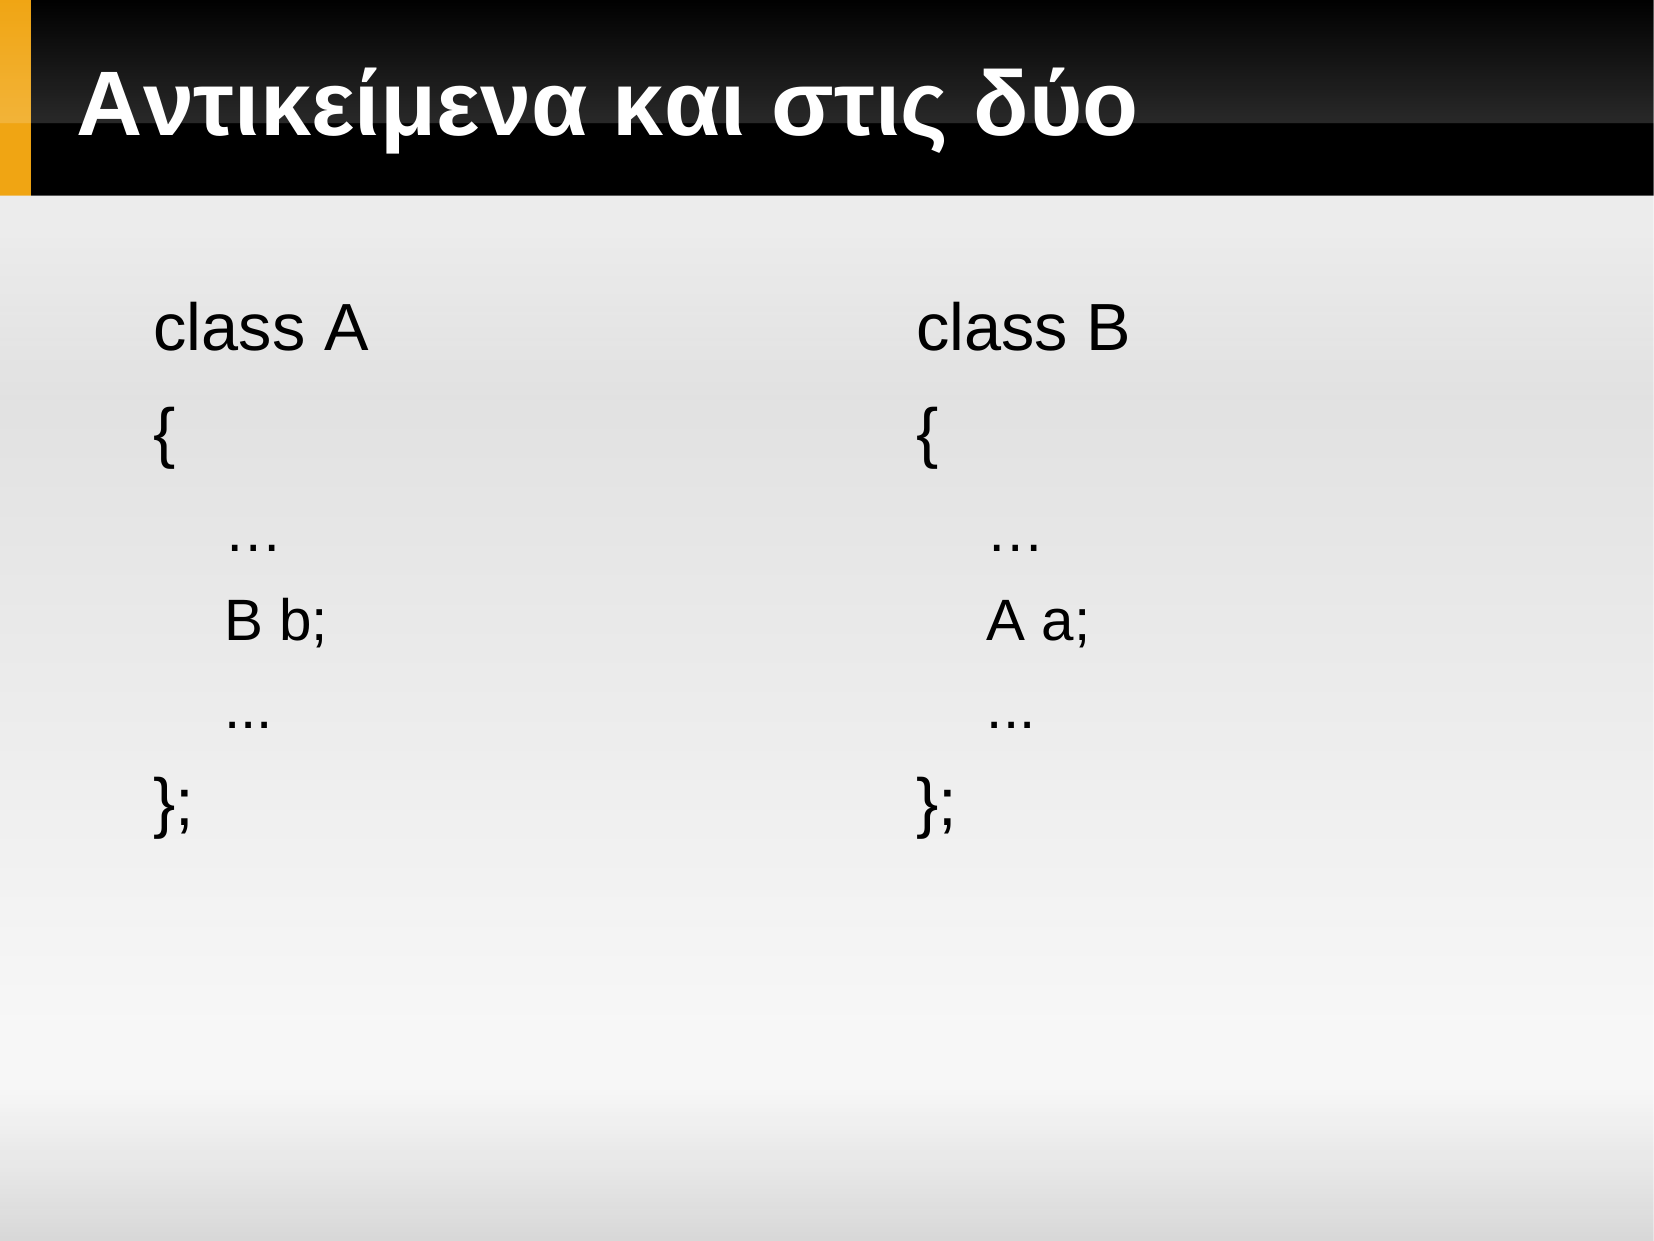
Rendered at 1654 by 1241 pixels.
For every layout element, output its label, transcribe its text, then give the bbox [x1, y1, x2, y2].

list class A { … B b; ... }; [82, 290, 809, 1109]
list class B { … A a; ... }; [845, 290, 1572, 1094]
title Αντικείμενα και στις δύο [76, 0, 1565, 208]
picture [0, 0, 1654, 1241]
